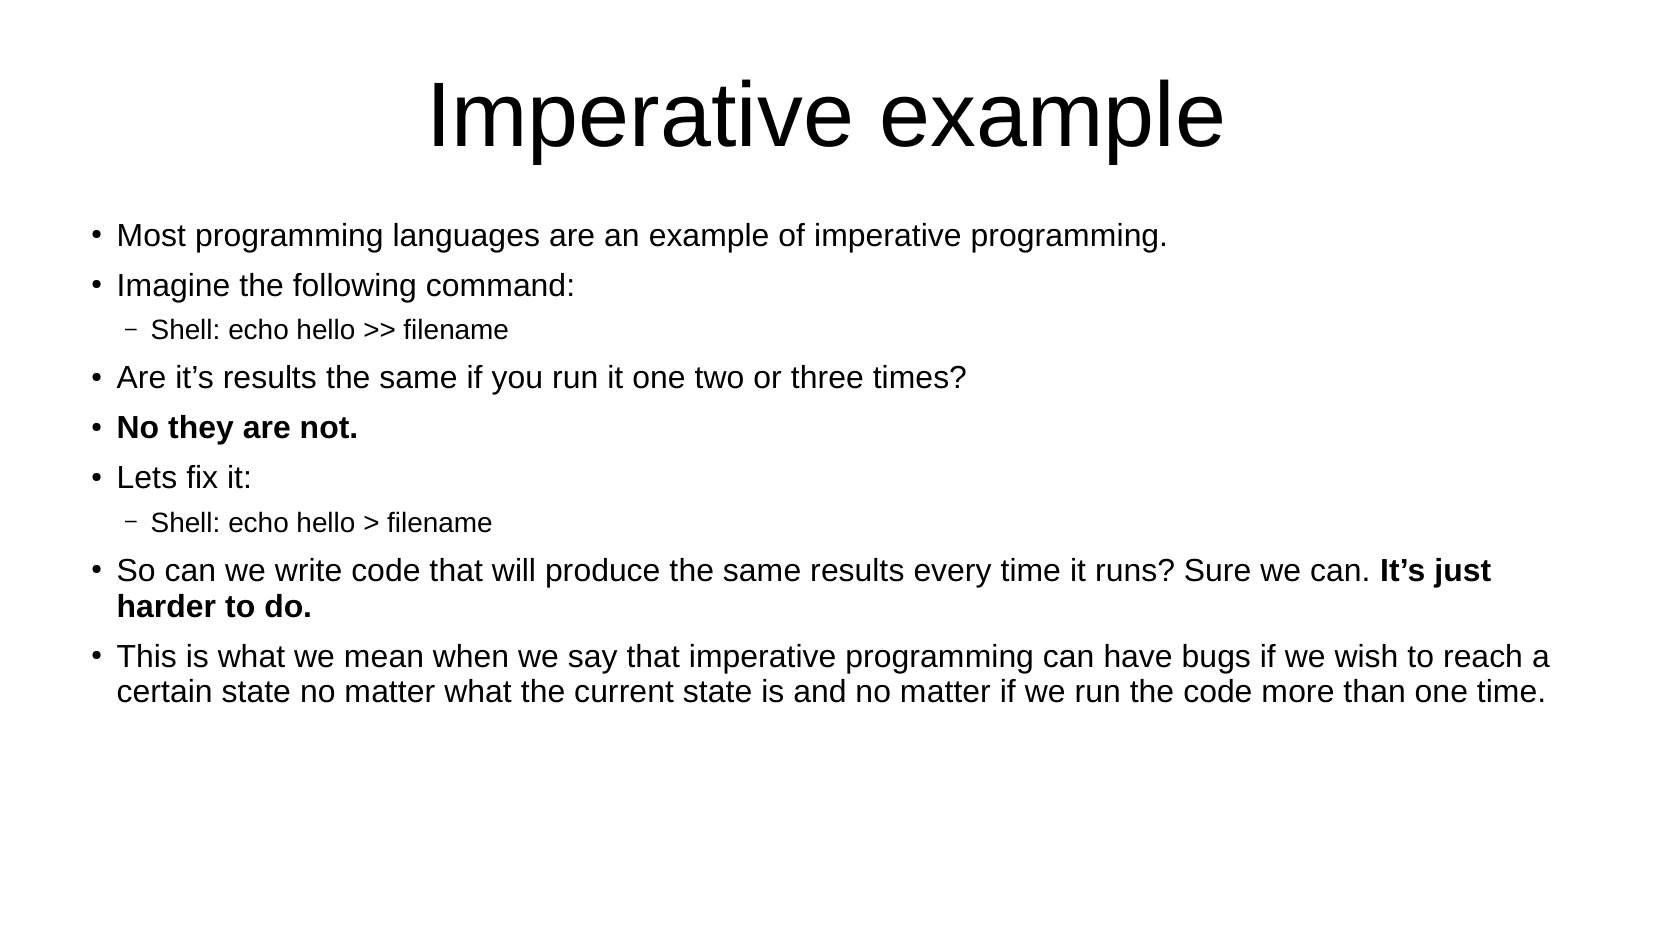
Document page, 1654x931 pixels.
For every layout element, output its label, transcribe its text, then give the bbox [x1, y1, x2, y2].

list Most programming languages are an example of imperative programming. Imagine the following command: Shell: echo hello >> filename Are it’s results the same if you run it one two or three times? No they are not. Lets fix it: Shell: echo hello > filename So can we write code that will produce the same results every time it runs? Sure we can. It’s just harder to do. This is what we mean when we say that imperative programming can have bugs if we wish to reach a certain state no matter what the current state is and no matter if we run the code more than one time. [82, 217, 1571, 758]
title Imperative example [82, 37, 1571, 193]
